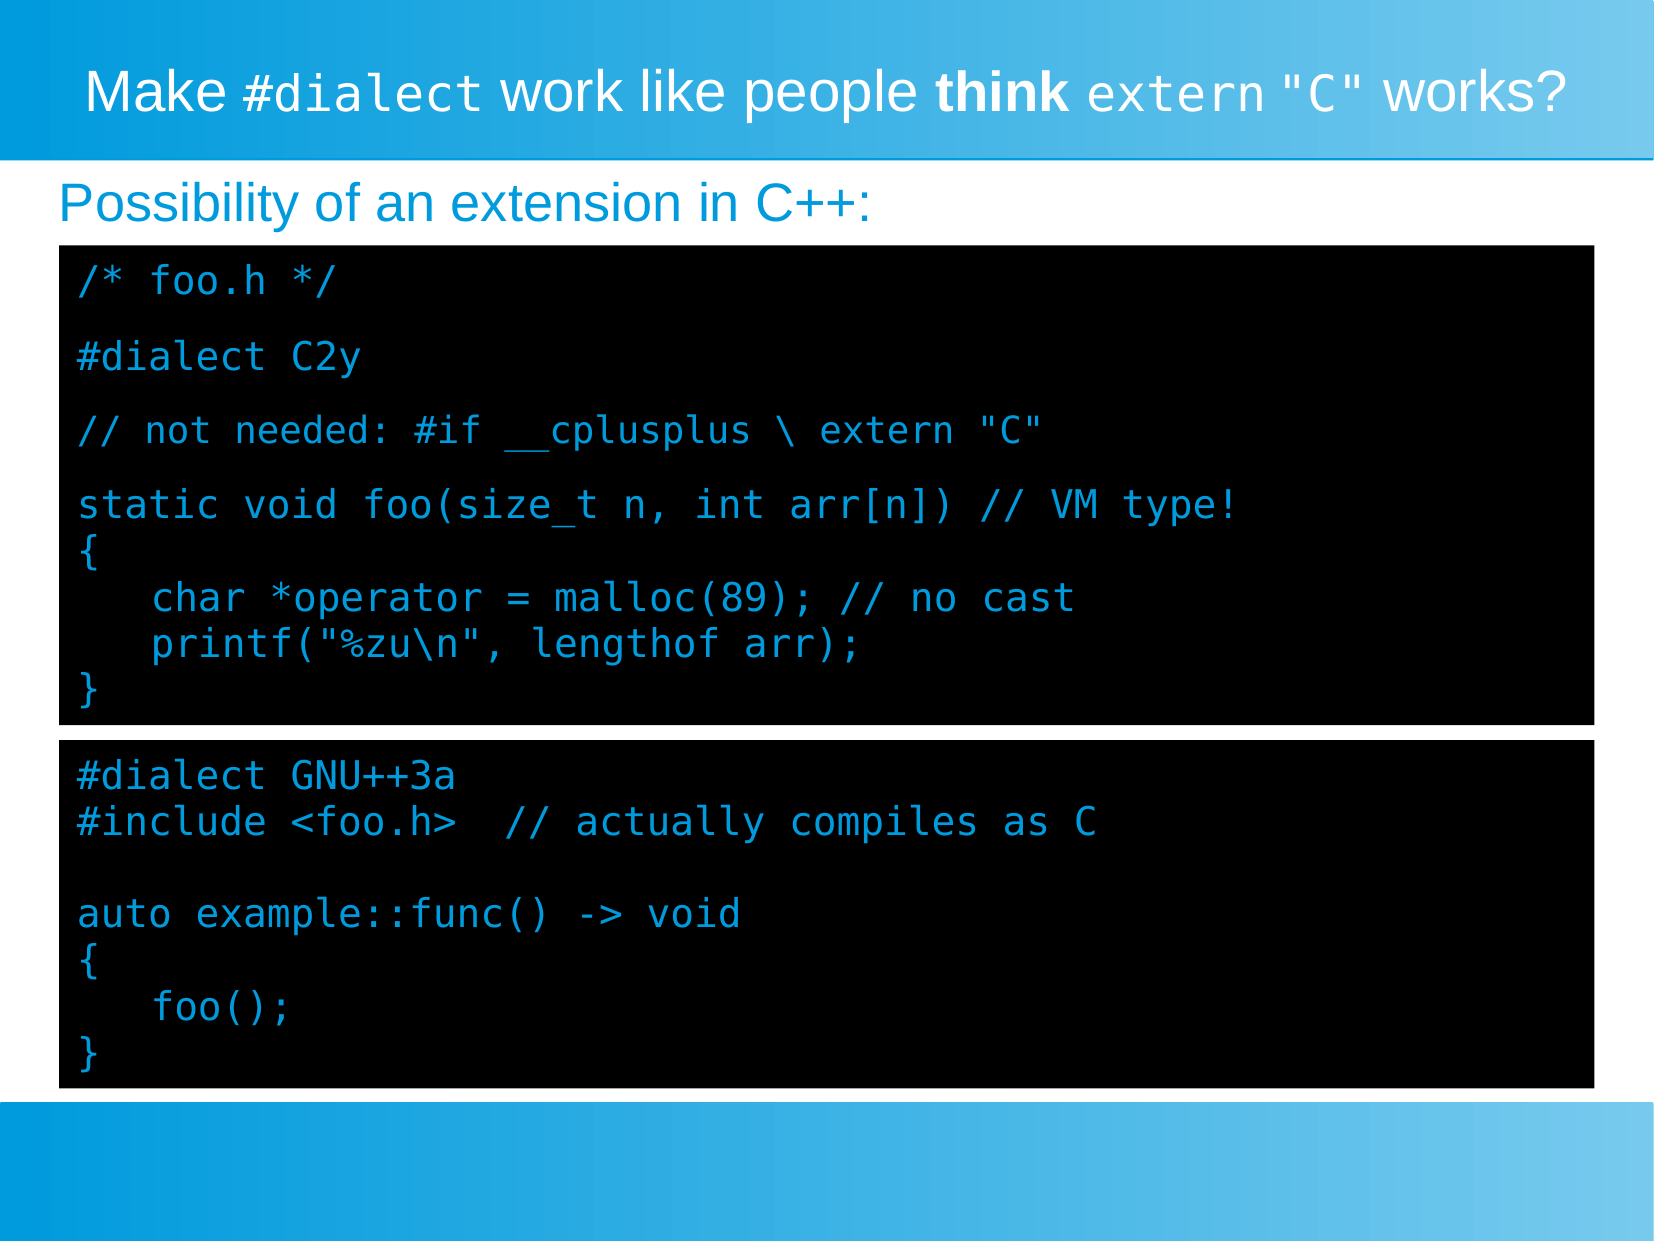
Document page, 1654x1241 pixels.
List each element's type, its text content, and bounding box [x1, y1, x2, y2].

list #dialect GNU++3a #include <foo.h> // actually compiles as C auto example::func() -> void { foo(); } [59, 740, 1595, 1089]
title Make #dialect work like people think extern "C" works? [29, 26, 1625, 157]
list Possibility of an extension in C++: [59, 172, 1595, 235]
list /* foo.h */ #dialect C2y // not needed: #if __cplusplus \ extern "C" static void foo(size_t n, int arr[n]) // VM type! { char *operator = malloc(89); // no cast printf("%zu\n", lengthof arr); } [59, 245, 1595, 726]
